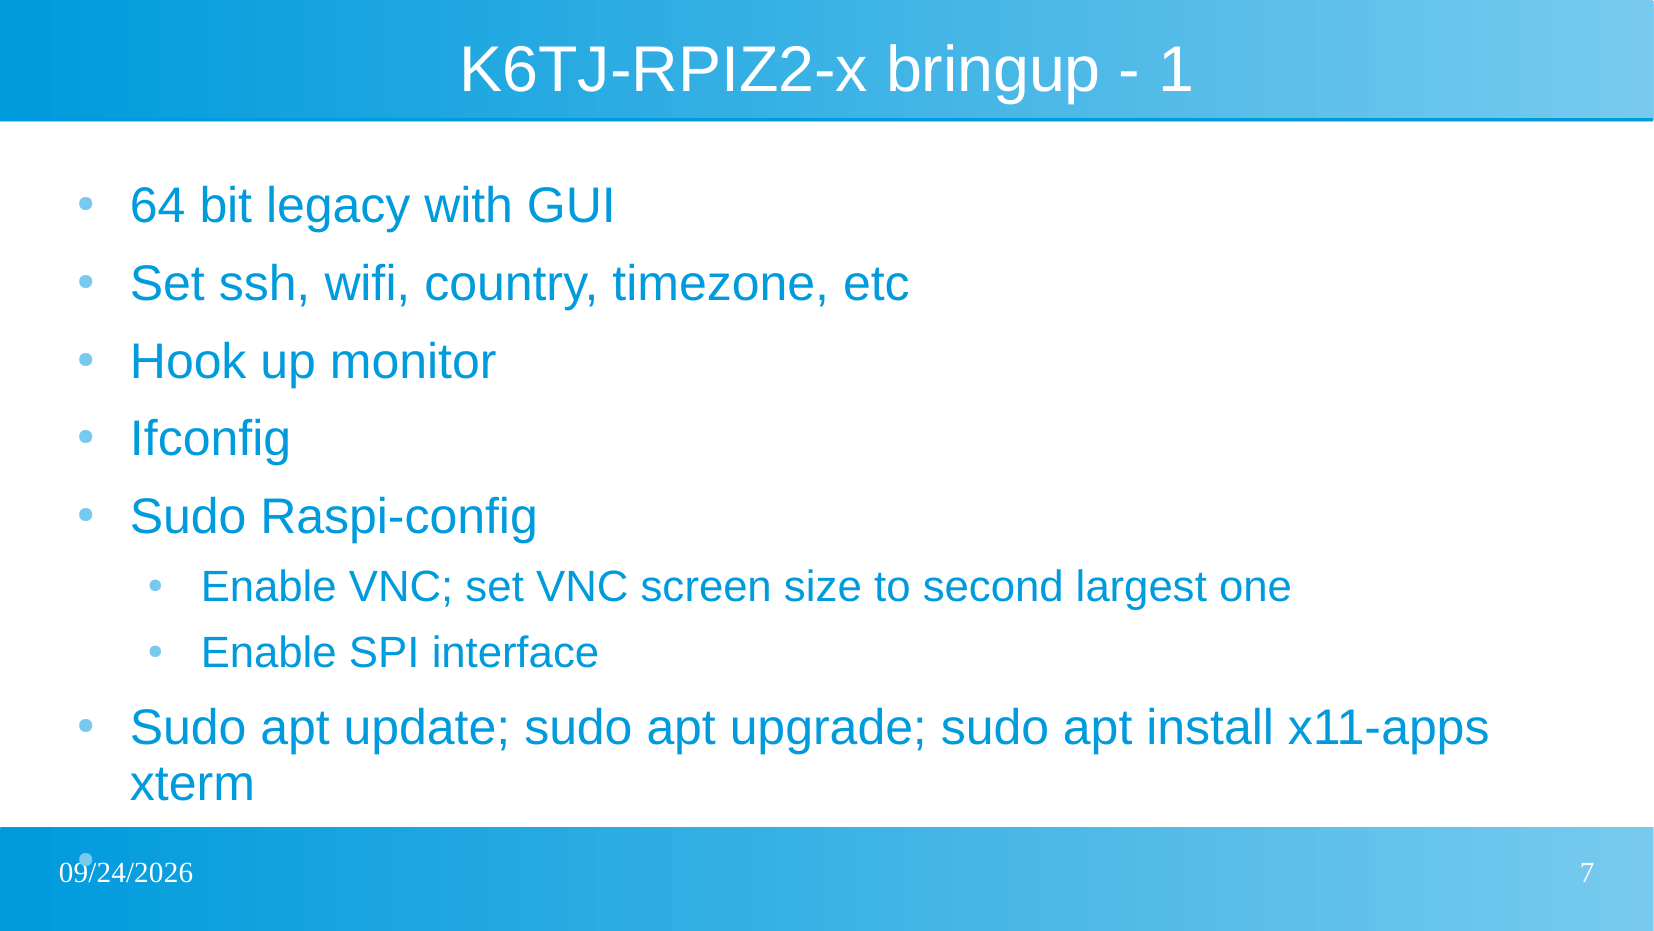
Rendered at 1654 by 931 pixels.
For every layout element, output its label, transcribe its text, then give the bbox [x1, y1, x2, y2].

list 64 bit legacy with GUI Set ssh, wifi, country, timezone, etc Hook up monitor Ifconfig Sudo Raspi-config Enable VNC; set VNC screen size to second largest one Enable SPI interface Sudo apt update; sudo apt upgrade; sudo apt install x11-apps xterm [59, 177, 1595, 768]
title K6TJ-RPIZ2-x bringup - 1 [59, 29, 1595, 108]
